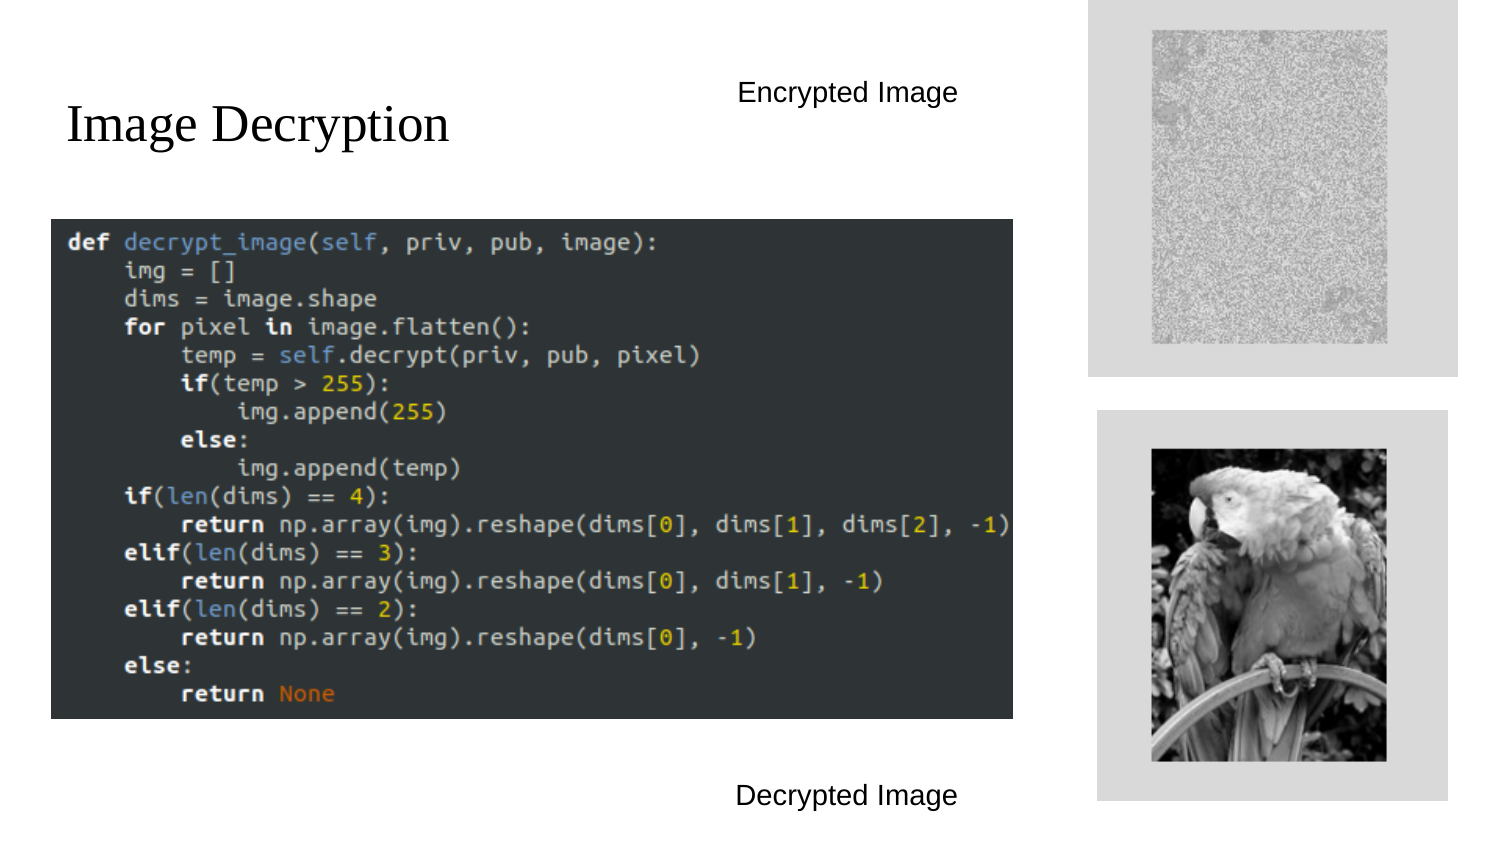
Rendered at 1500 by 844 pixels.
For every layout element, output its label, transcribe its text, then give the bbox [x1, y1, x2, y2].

title Image Decryption [51, 72, 1088, 167]
picture [51, 219, 1013, 719]
text_box Decrypted Image [720, 761, 1071, 827]
text_box Encrypted Image [722, 58, 1032, 124]
picture [1088, 0, 1458, 377]
picture [1097, 410, 1448, 801]
